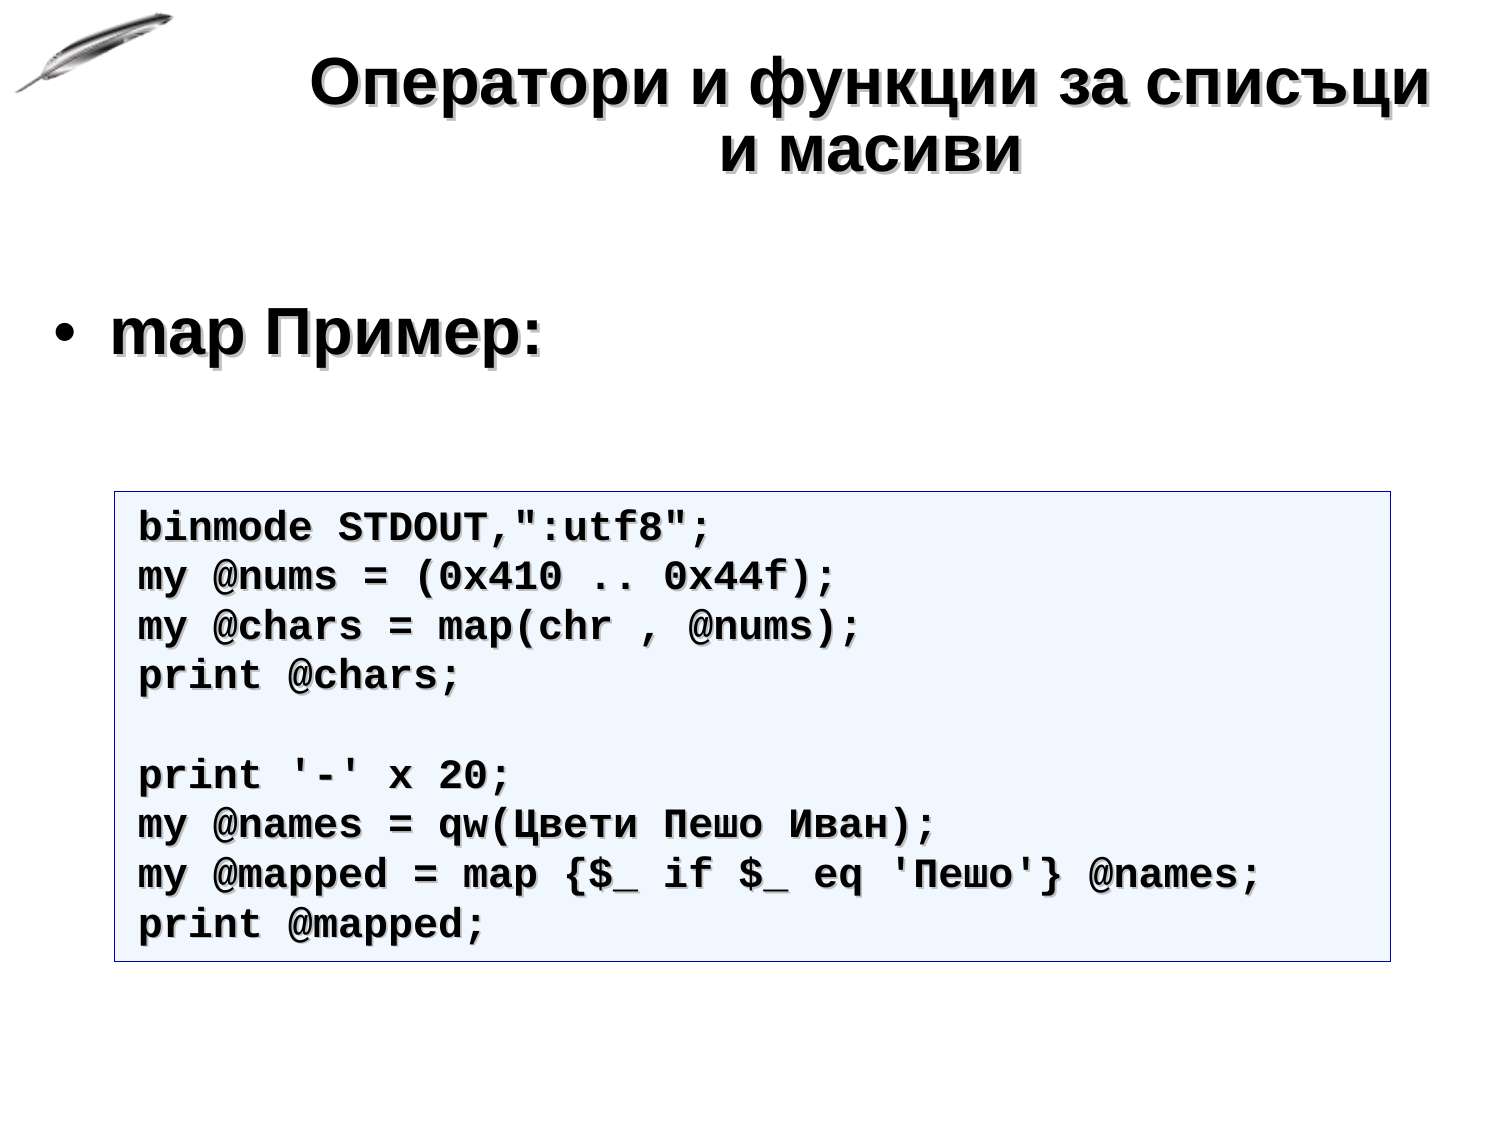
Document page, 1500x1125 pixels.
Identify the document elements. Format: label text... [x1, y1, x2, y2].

title Оператори и функции за списъци и масиви [295, 0, 1447, 237]
list map Пример: [53, 295, 1447, 1084]
text_box binmode STDOUT,":utf8"; my @nums = (0x410 .. 0x44f); my @chars = map(chr , @nums); print @chars; print '-' x 20; my @names = qw(Цвети Пешо Иван); my @mapped = map {$_ if $_ eq 'Пешо'} @names; print @mapped; [114, 491, 1391, 962]
picture [11, 11, 179, 95]
